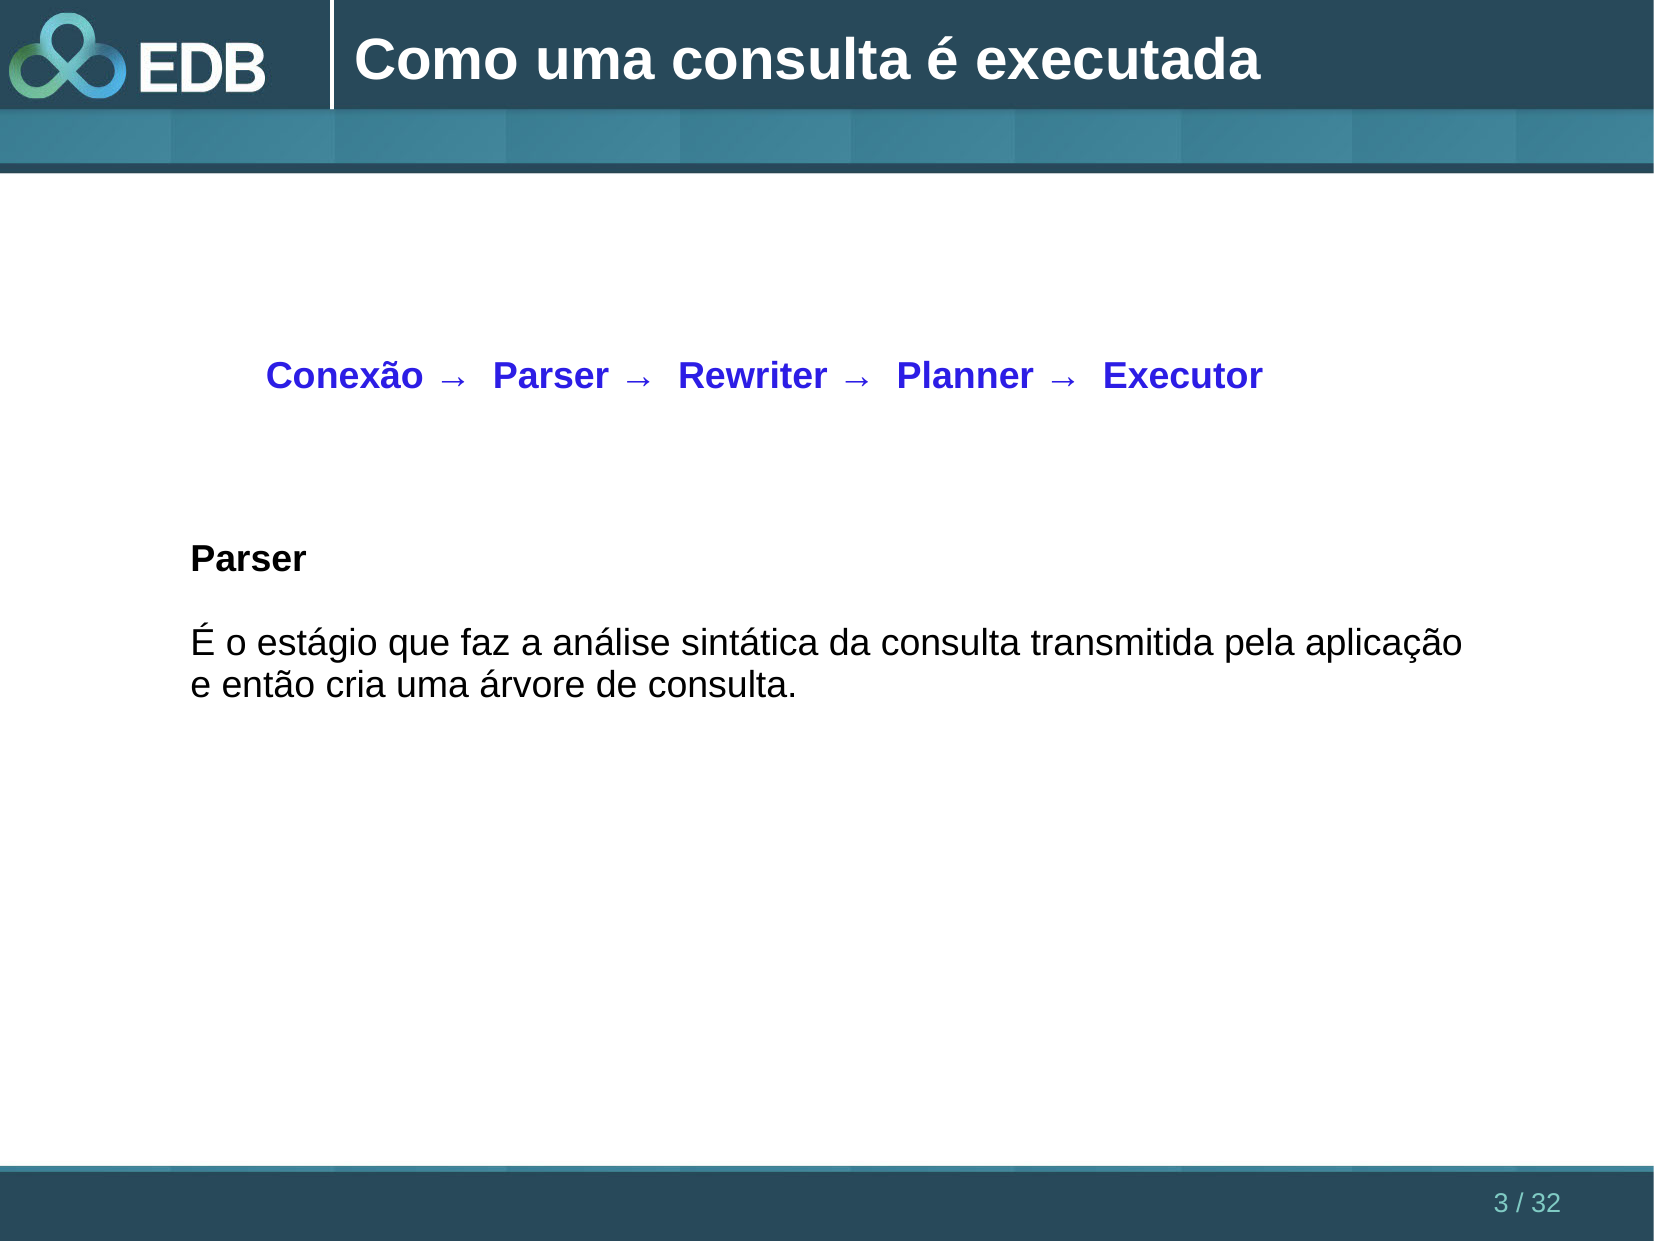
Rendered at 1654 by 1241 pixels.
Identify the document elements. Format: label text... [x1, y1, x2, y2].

list Conexão → Parser → Rewriter → Planner → Executor [265, 354, 1306, 408]
title Como uma consulta é executada [354, 26, 1595, 92]
picture [0, 0, 1654, 1241]
text_box Parser É o estágio que faz a análise sintática da consulta transmitida pela aplicação e então cria uma árvore de consulta. [175, 530, 1482, 714]
